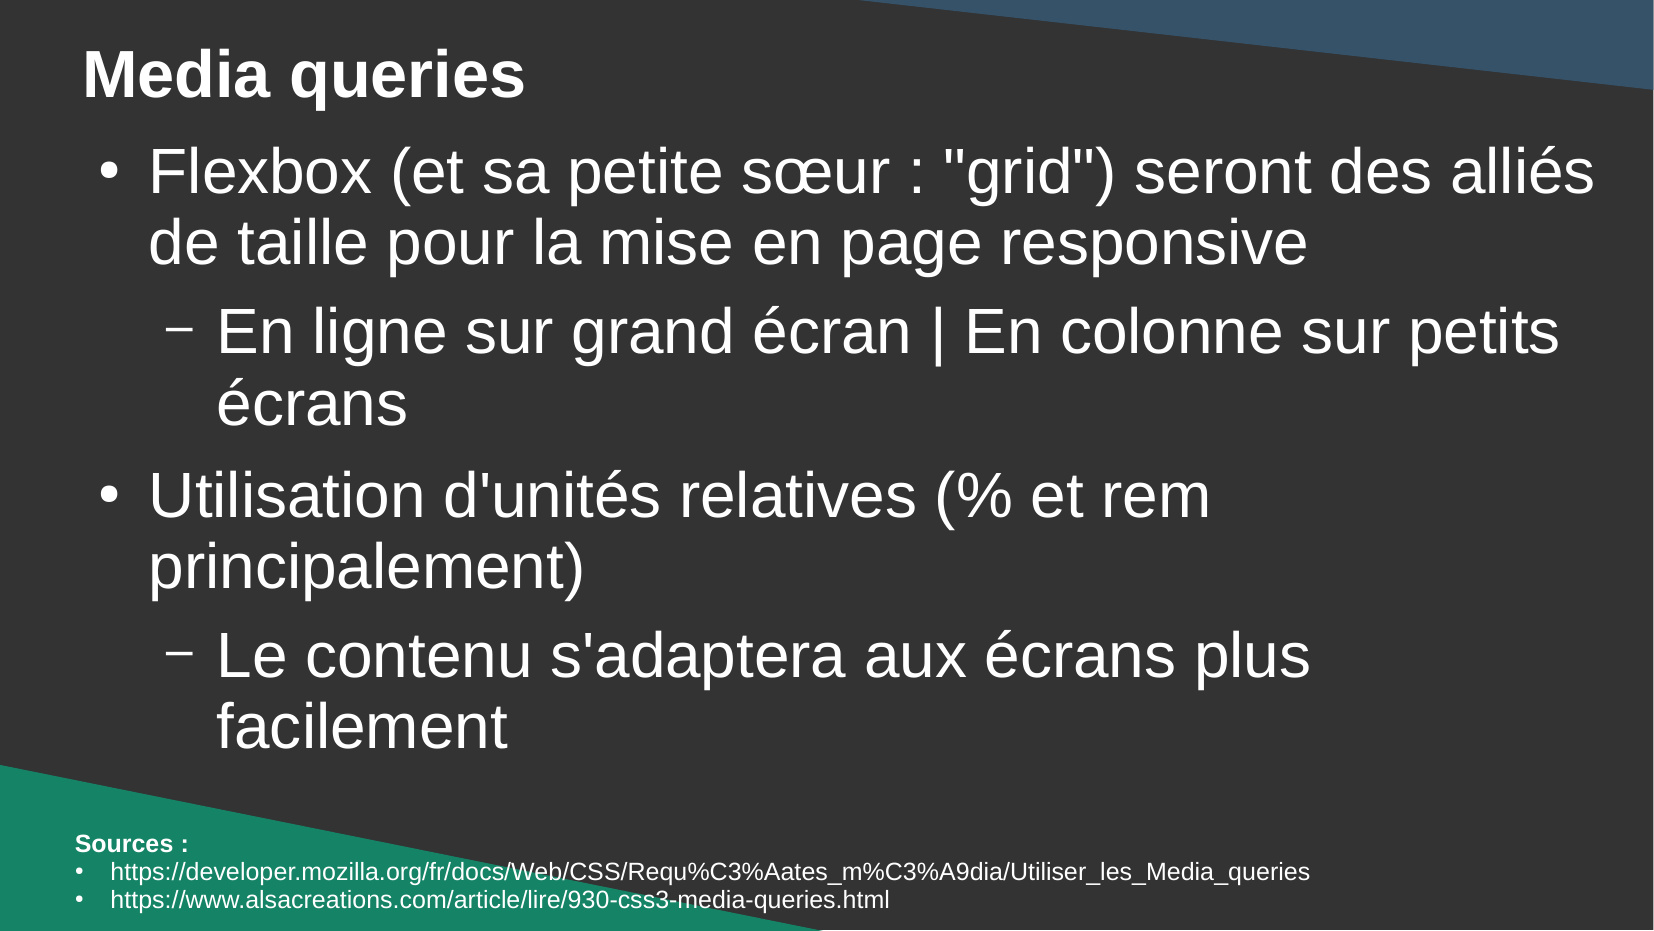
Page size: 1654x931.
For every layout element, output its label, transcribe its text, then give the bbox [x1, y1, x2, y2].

text_box Sources : https://developer.mozilla.org/fr/docs/Web/CSS/Requ%C3%Aates_m%C3%A9dia/Utiliser_les_Media_queries https://www.alsacreations.com/article/lire/930-css3-media-queries.html [60, 822, 1546, 931]
text_box [858, 0, 1654, 90]
text_box [0, 764, 283, 931]
title Media queries [82, 37, 1276, 122]
list Flexbox (et sa petite sœur : "grid") seront des alliés de taille pour la mise en page responsive En ligne sur grand écran | En colonne sur petits écrans Utilisation d'unités relatives (% et rem principalement) Le contenu s'adaptera aux écrans plus facilement [80, 135, 1605, 765]
